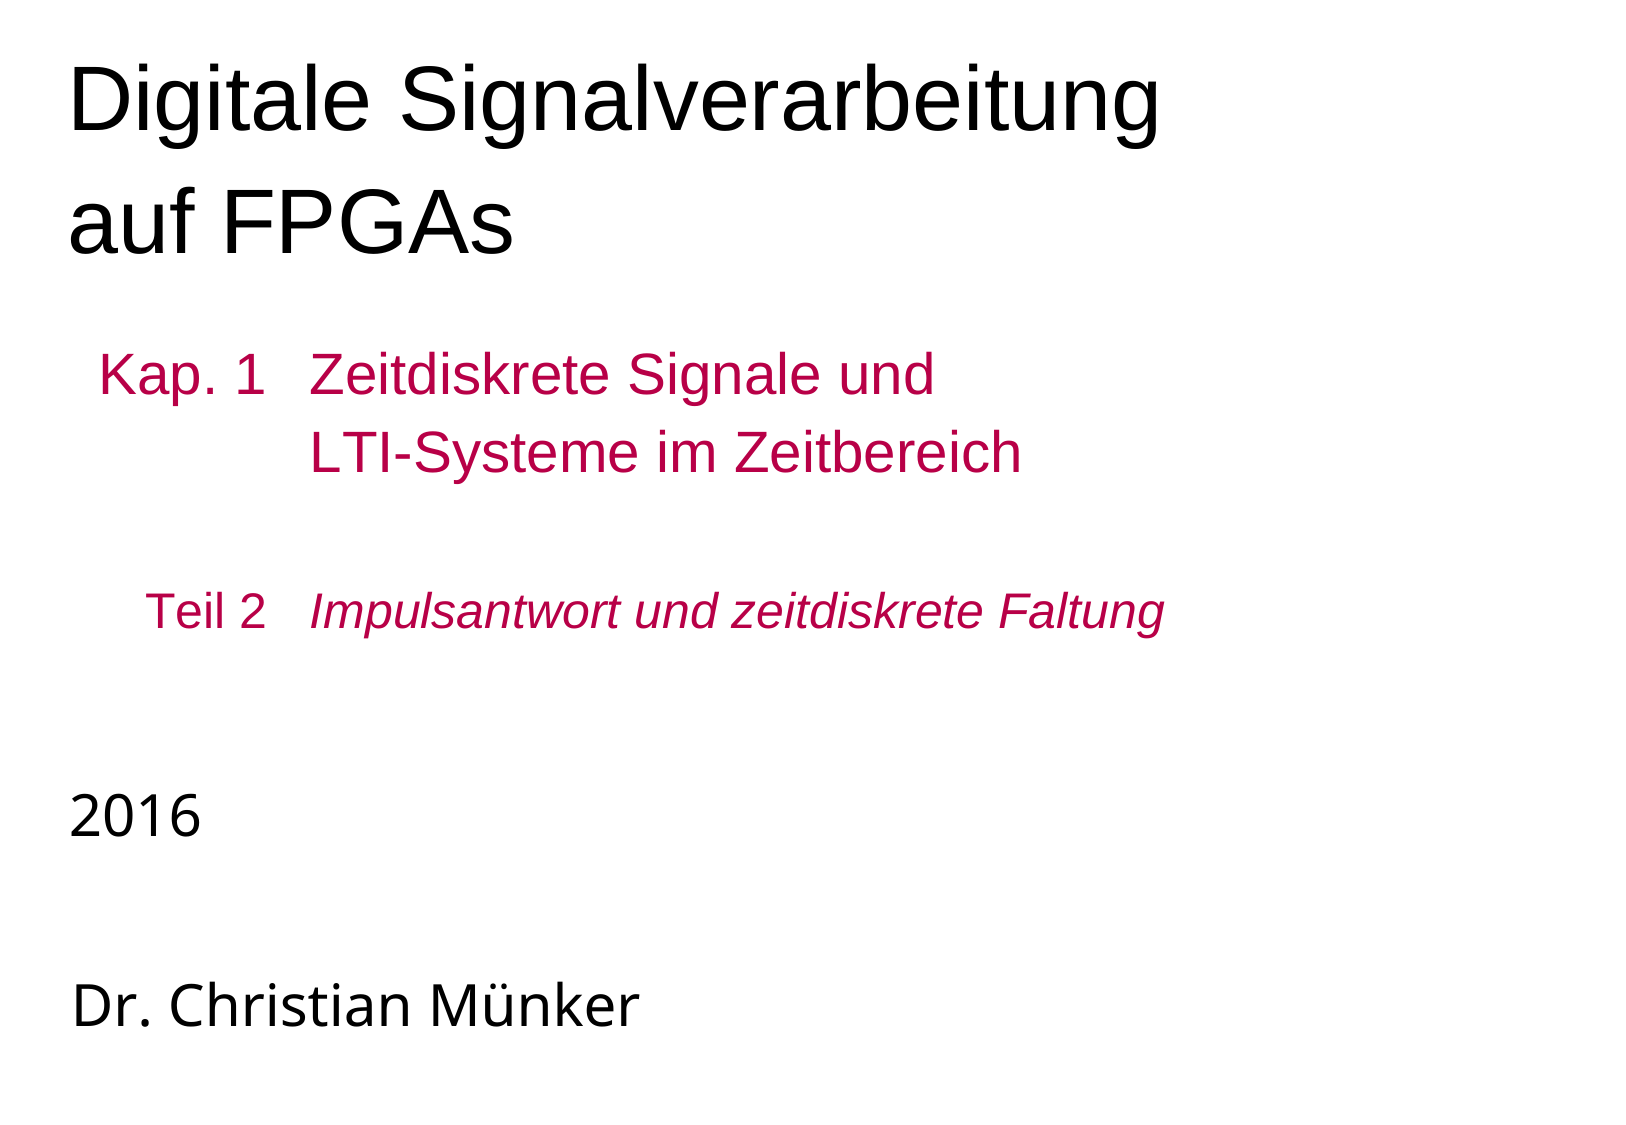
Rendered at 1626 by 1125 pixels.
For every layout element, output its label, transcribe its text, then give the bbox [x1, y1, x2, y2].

subtitle 2016 Dr. Christian Münker [68, 781, 1532, 1021]
title Digitale Signalverarbeitung auf FPGAs Kap. 1 Zeitdiskrete Signale und LTI-Systeme im Zeitbereich Teil 2 Impulsantwort und zeitdiskrete Faltung [67, 37, 1365, 695]
